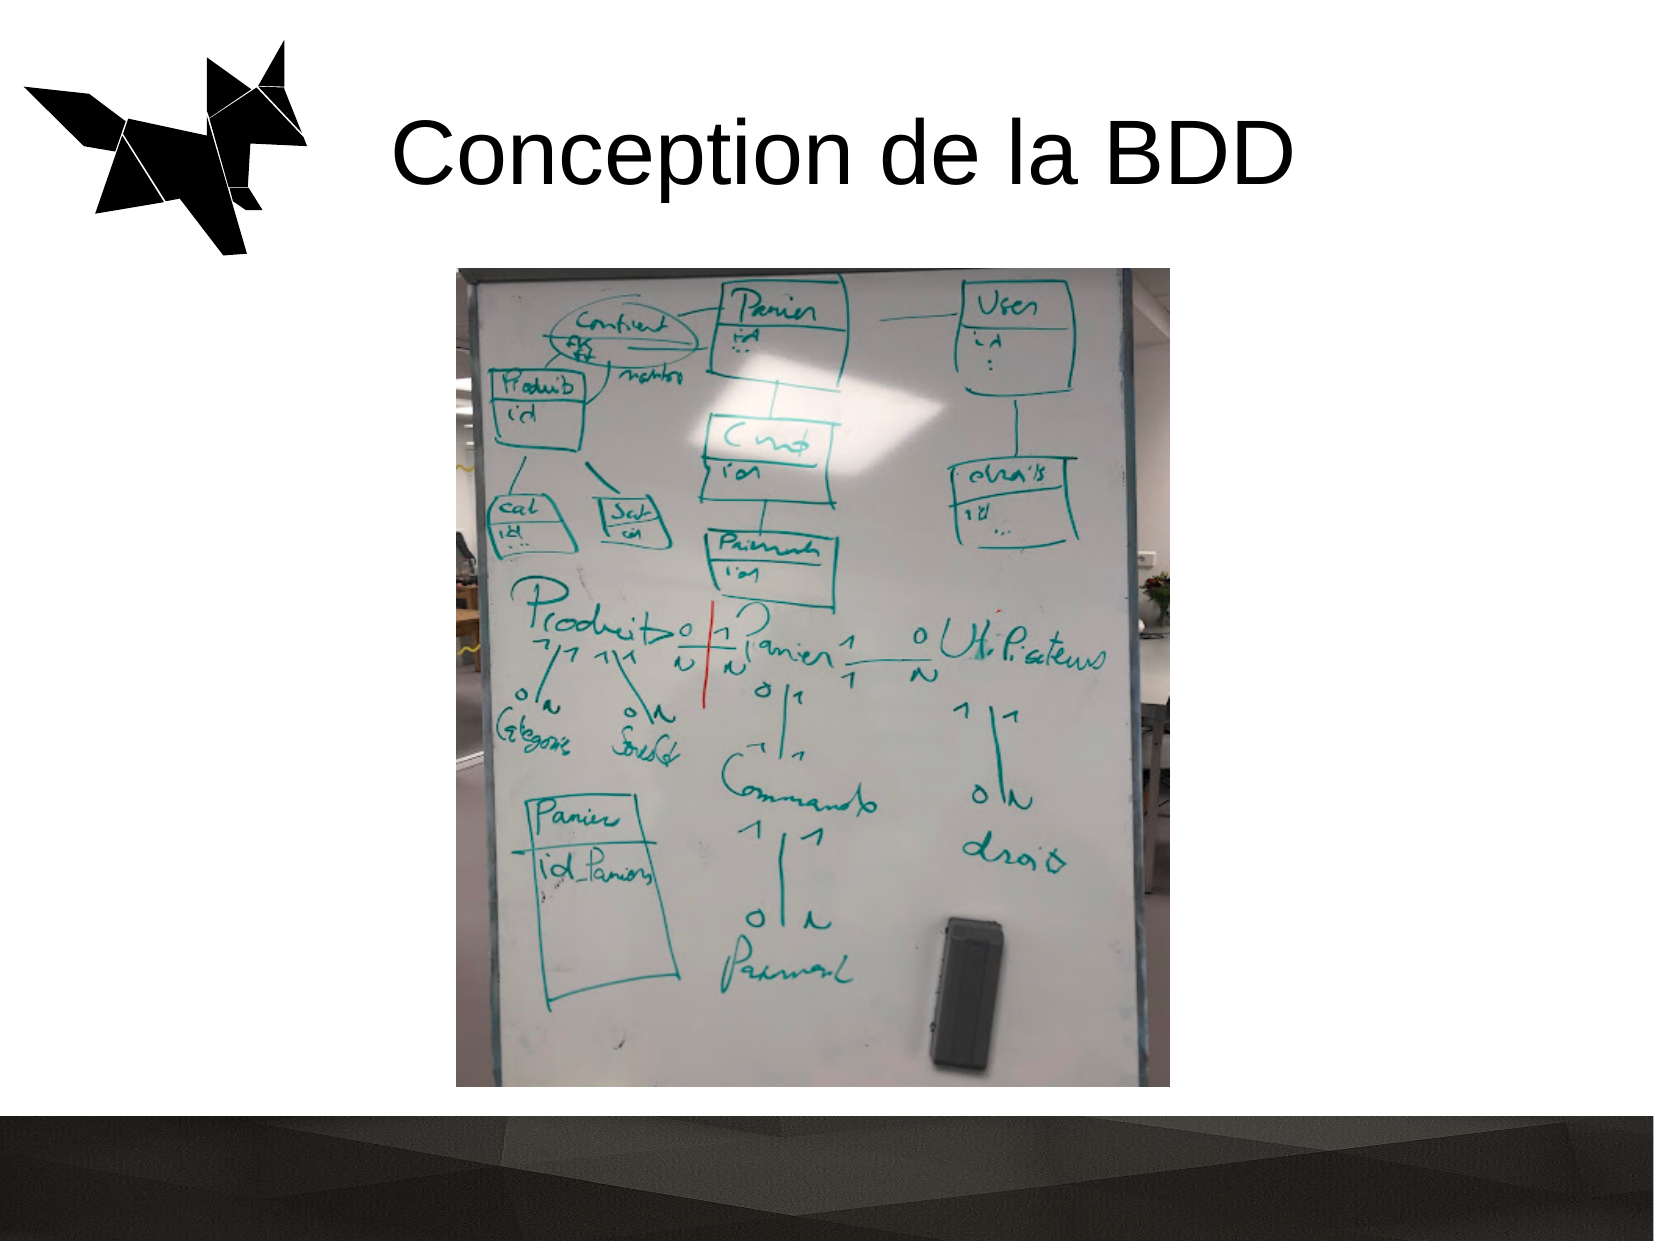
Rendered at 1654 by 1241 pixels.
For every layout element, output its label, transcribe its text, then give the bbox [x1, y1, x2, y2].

title Conception de la BDD [308, 49, 1571, 257]
picture [0, 1116, 1654, 1241]
picture [23, 30, 308, 319]
picture [456, 268, 1170, 1087]
